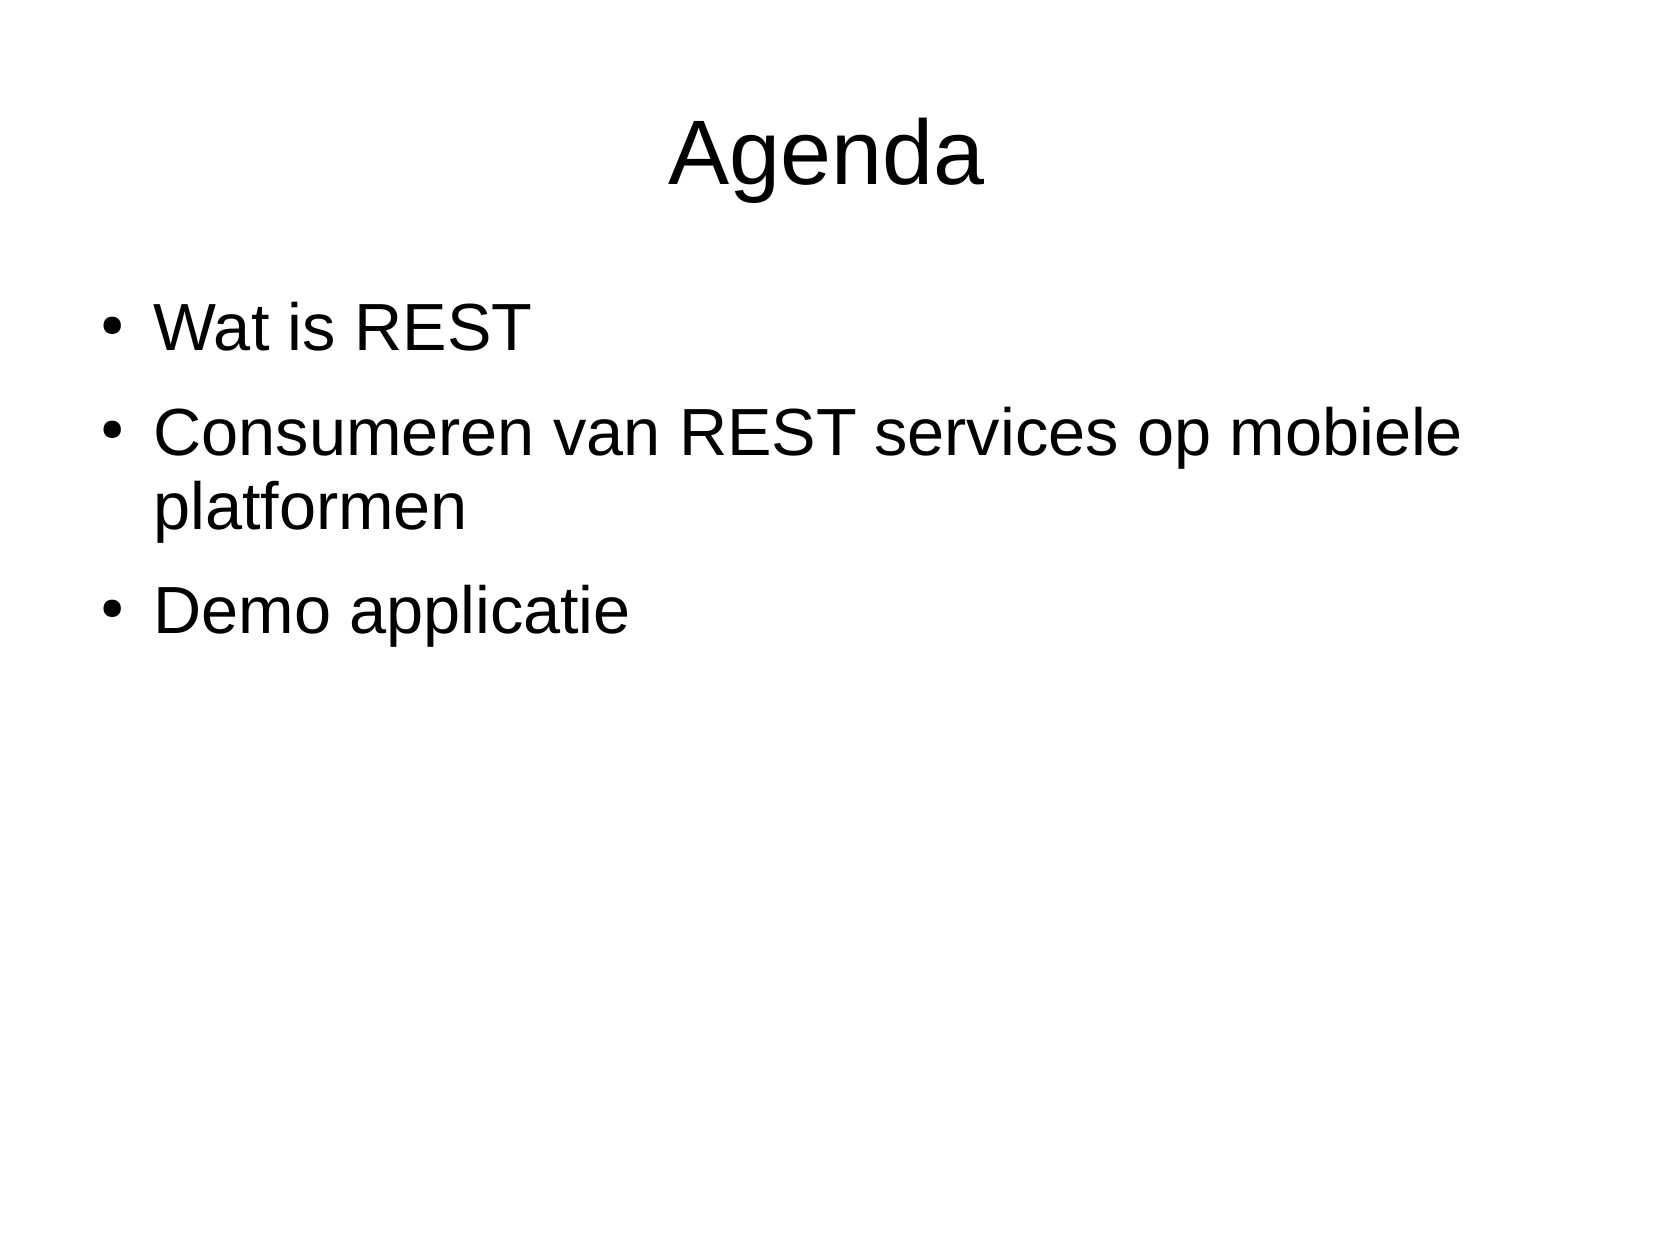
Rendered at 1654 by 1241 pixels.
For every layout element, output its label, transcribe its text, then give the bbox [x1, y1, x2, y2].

list Wat is REST Consumeren van REST services op mobiele platformen Demo applicatie [82, 290, 1538, 1010]
title Agenda [82, 49, 1571, 257]
